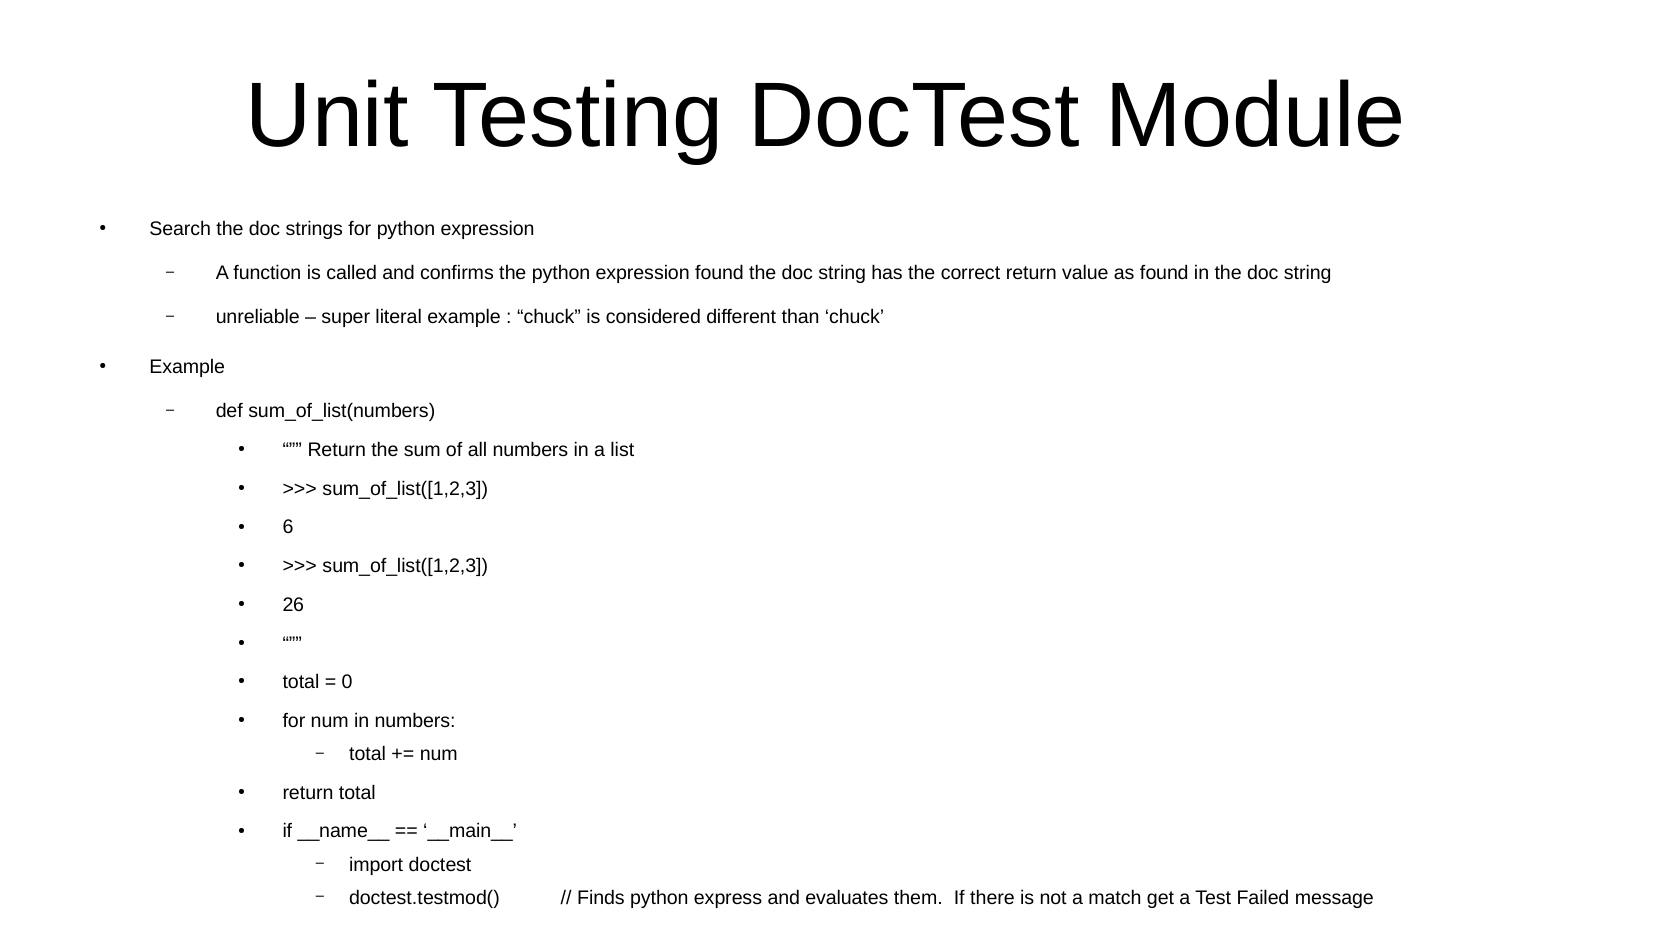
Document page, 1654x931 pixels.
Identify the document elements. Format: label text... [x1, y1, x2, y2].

title Unit Testing DocTest Module [82, 37, 1571, 193]
list Search the doc strings for python expression A function is called and confirms the python expression found the doc string has the correct return value as found in the doc string unreliable – super literal example : “chuck” is considered different than ‘chuck’ Example def sum_of_list(numbers) “”” Return the sum of all numbers in a list >>> sum_of_list([1,2,3]) 6 >>> sum_of_list([1,2,3]) 26 “”” total = 0 for num in numbers: total += num return total if __name__ == ‘__main__’ import doctest doctest.testmod() // Finds python express and evaluates them. If there is not a match get a Test Failed message [82, 217, 1636, 916]
